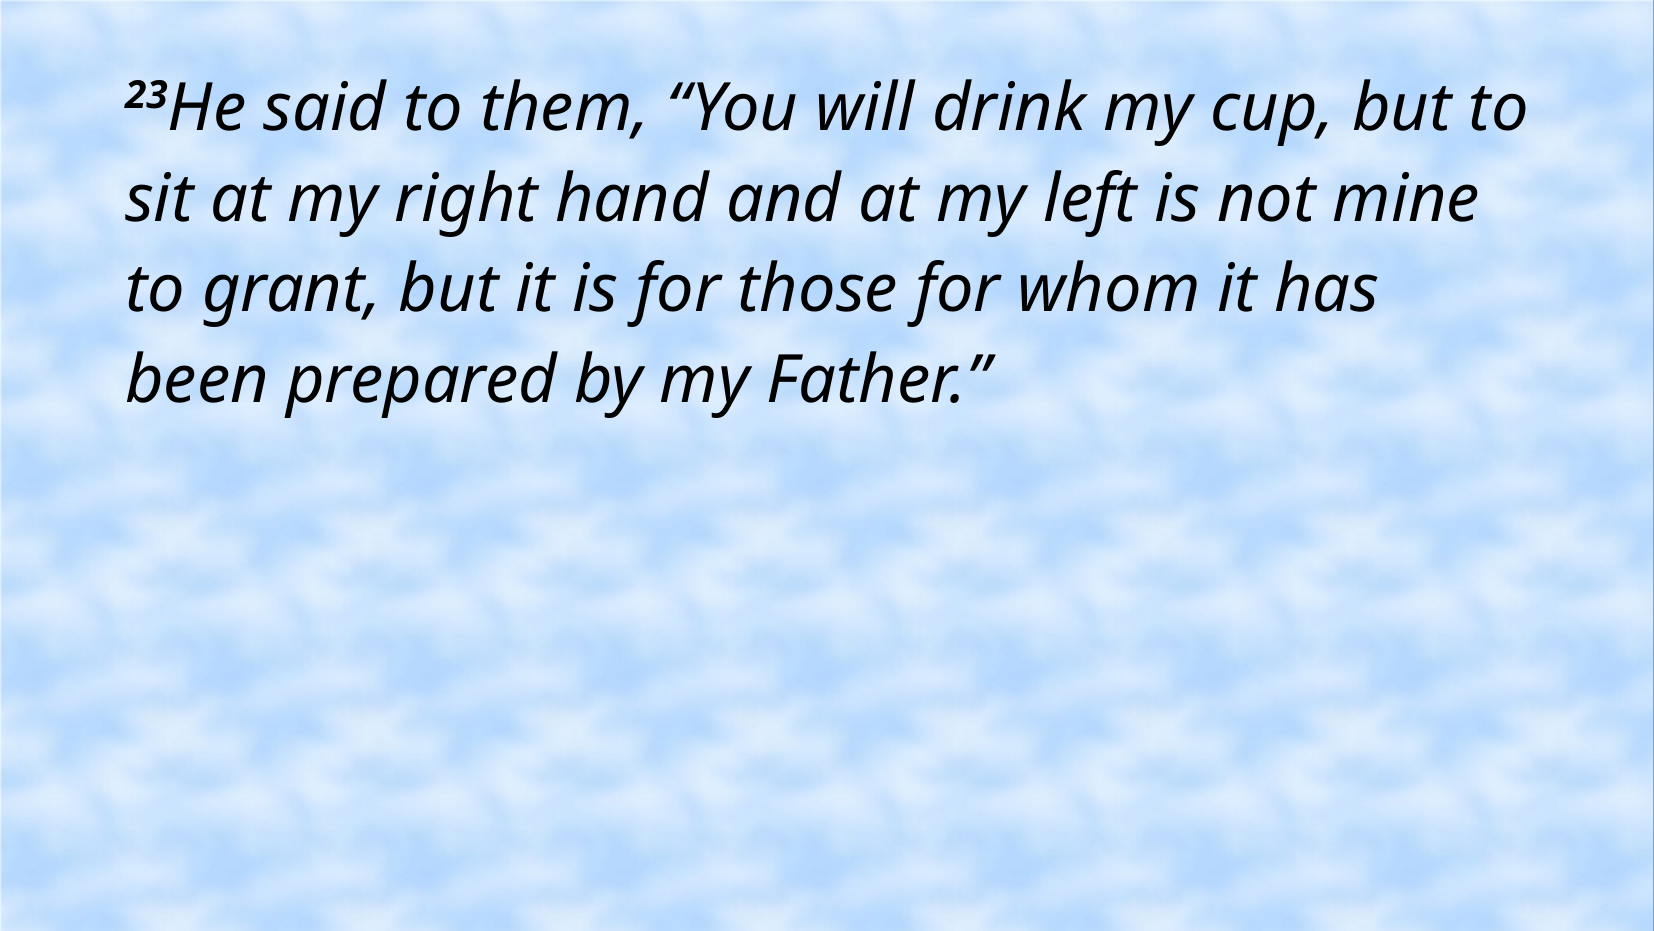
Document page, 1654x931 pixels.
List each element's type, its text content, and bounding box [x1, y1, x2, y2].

picture [0, 0, 1654, 931]
text_box 23He said to them, “You will drink my cup, but to sit at my right hand and at my left is not mine to grant, but it is for those for whom it has been prepared by my Father.” [109, 51, 1550, 422]
